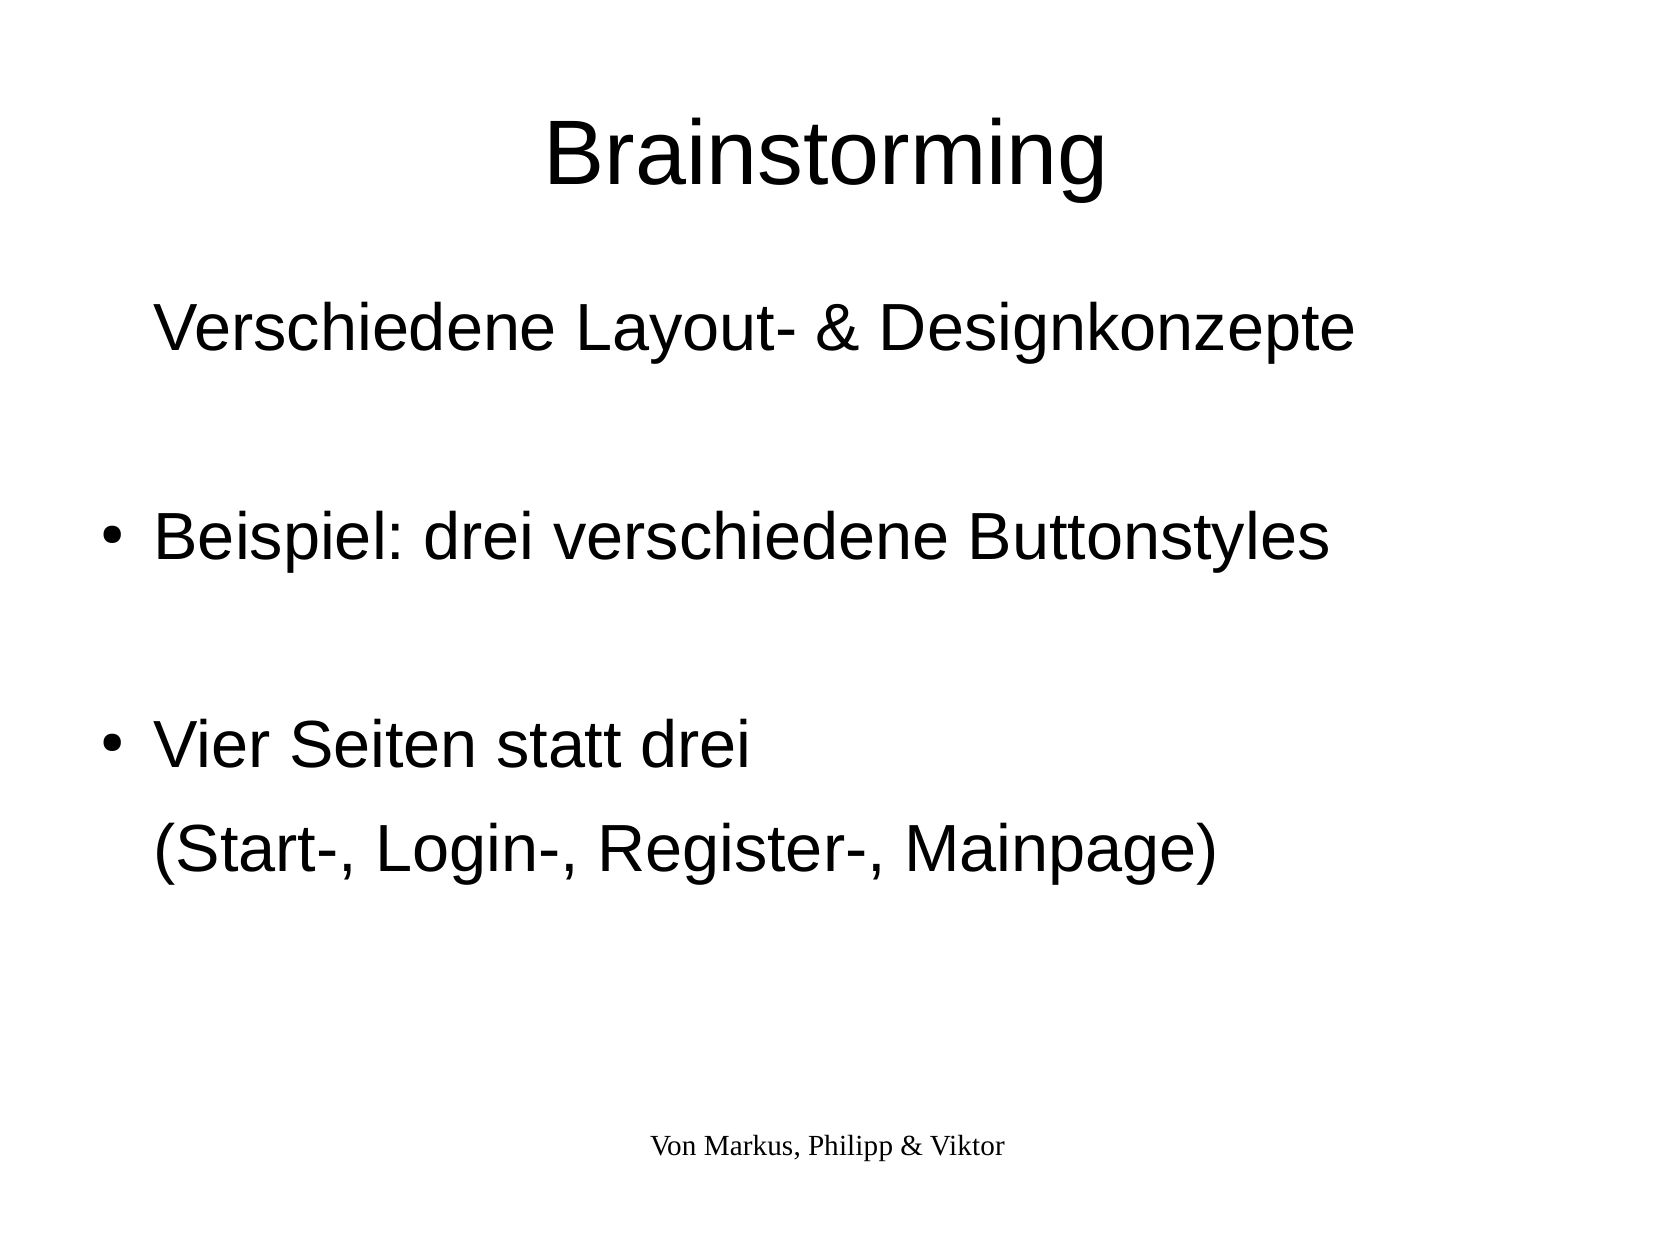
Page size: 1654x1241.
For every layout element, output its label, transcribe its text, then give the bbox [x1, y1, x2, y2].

title Brainstorming [82, 49, 1571, 257]
list Verschiedene Layout- & Designkonzepte Beispiel: drei verschiedene Buttonstyles Vier Seiten statt drei (Start-, Login-, Register-, Mainpage) [82, 290, 1571, 1109]
